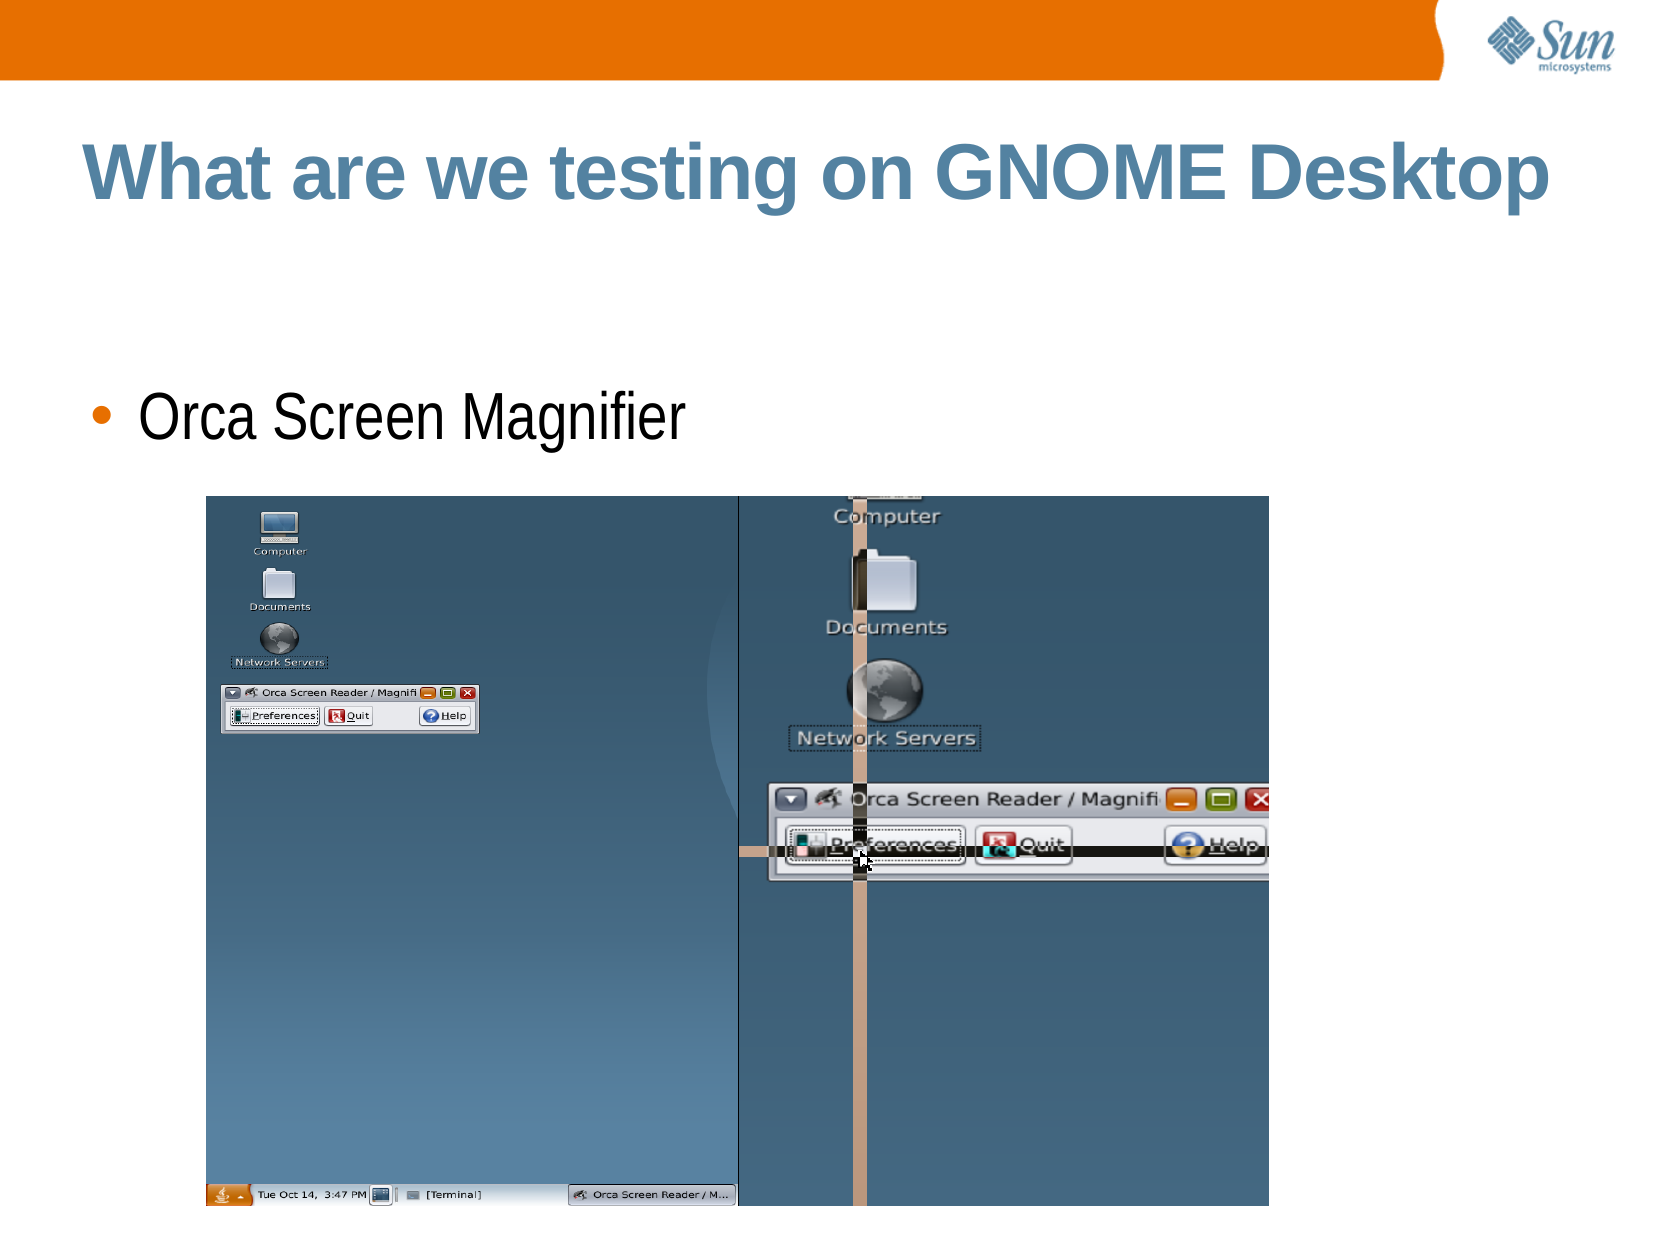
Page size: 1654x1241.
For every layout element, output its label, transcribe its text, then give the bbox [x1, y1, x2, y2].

picture [0, 0, 1654, 83]
list Orca Screen Magnifier [71, 283, 1545, 1121]
title What are we testing on GNOME Desktop [82, 135, 1585, 321]
picture [206, 496, 1269, 1206]
